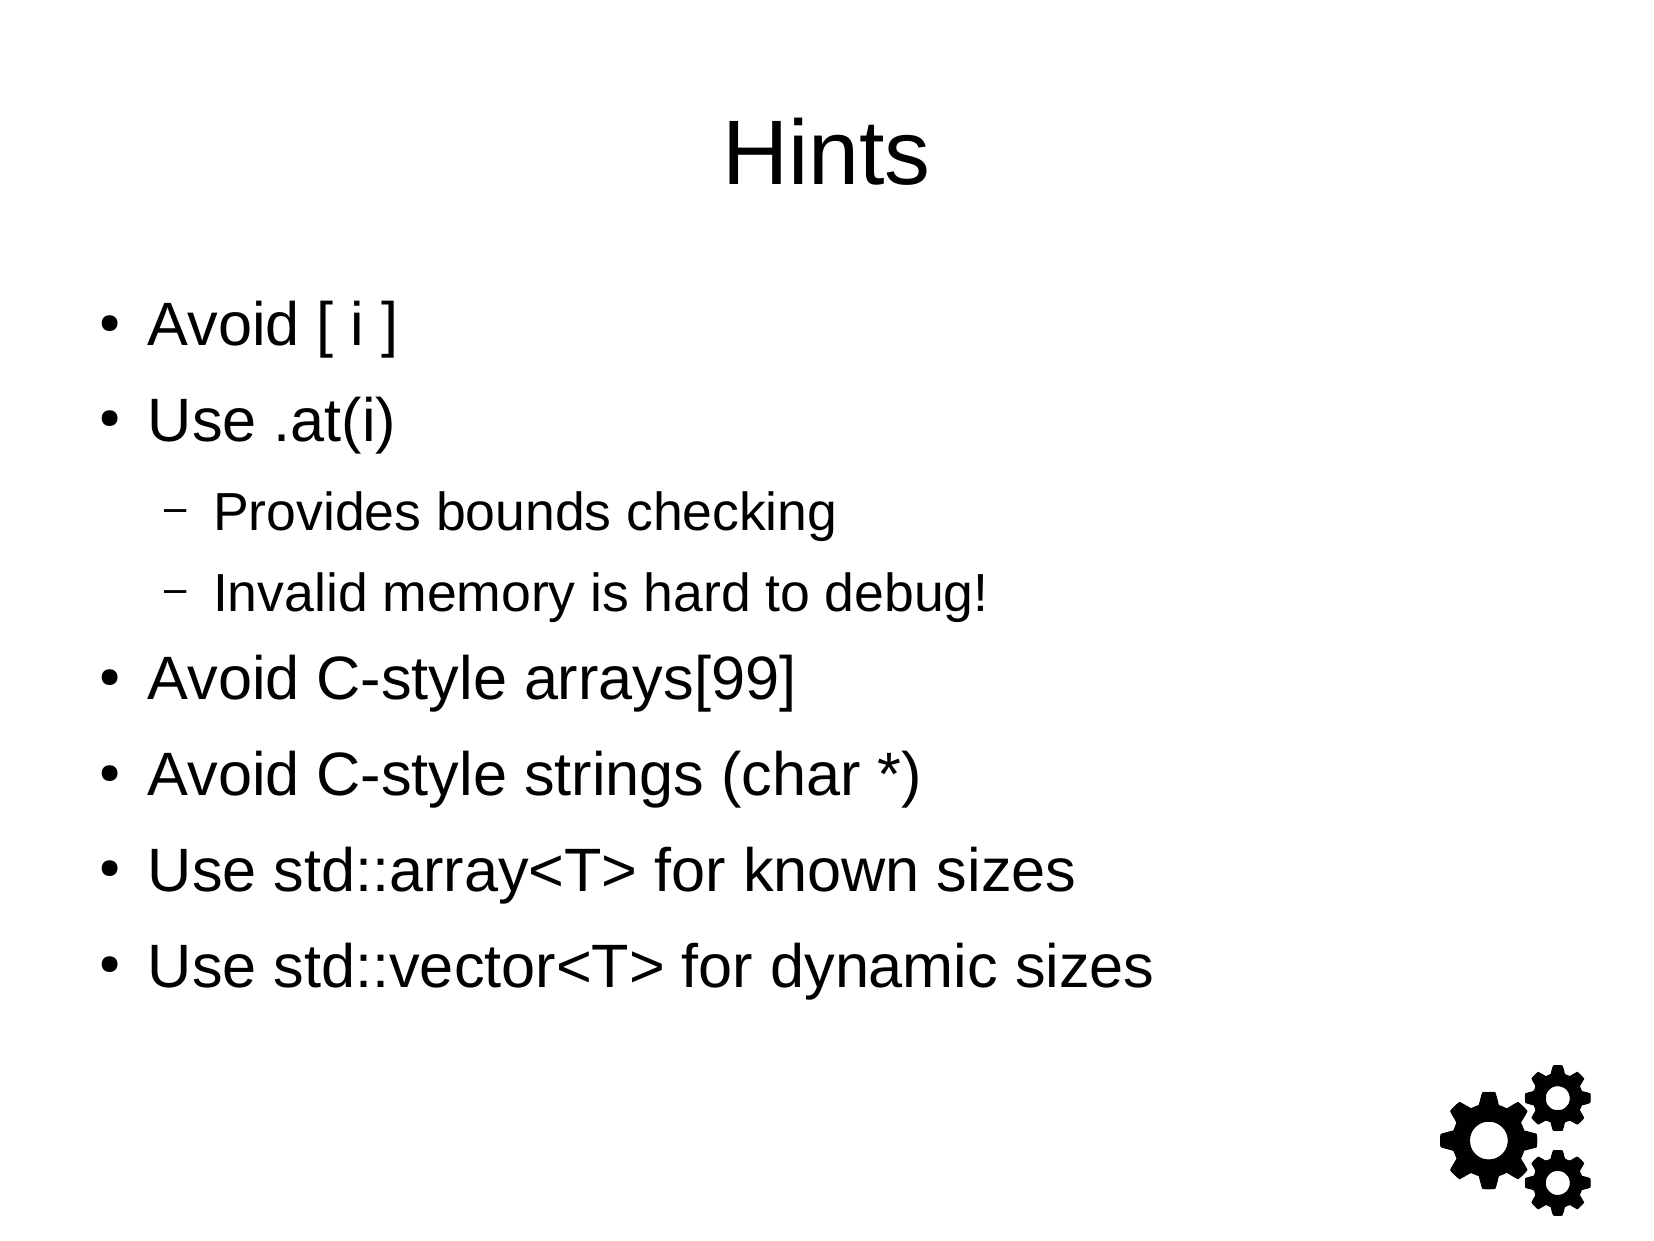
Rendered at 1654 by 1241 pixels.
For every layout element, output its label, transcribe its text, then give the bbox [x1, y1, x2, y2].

list Avoid [ i ] Use .at(i) Provides bounds checking Invalid memory is hard to debug! Avoid C-style arrays[99] Avoid C-style strings (char *) Use std::array<T> for known sizes Use std::vector<T> for dynamic sizes [82, 290, 1571, 1010]
picture [1440, 1065, 1591, 1216]
title Hints [82, 49, 1571, 257]
